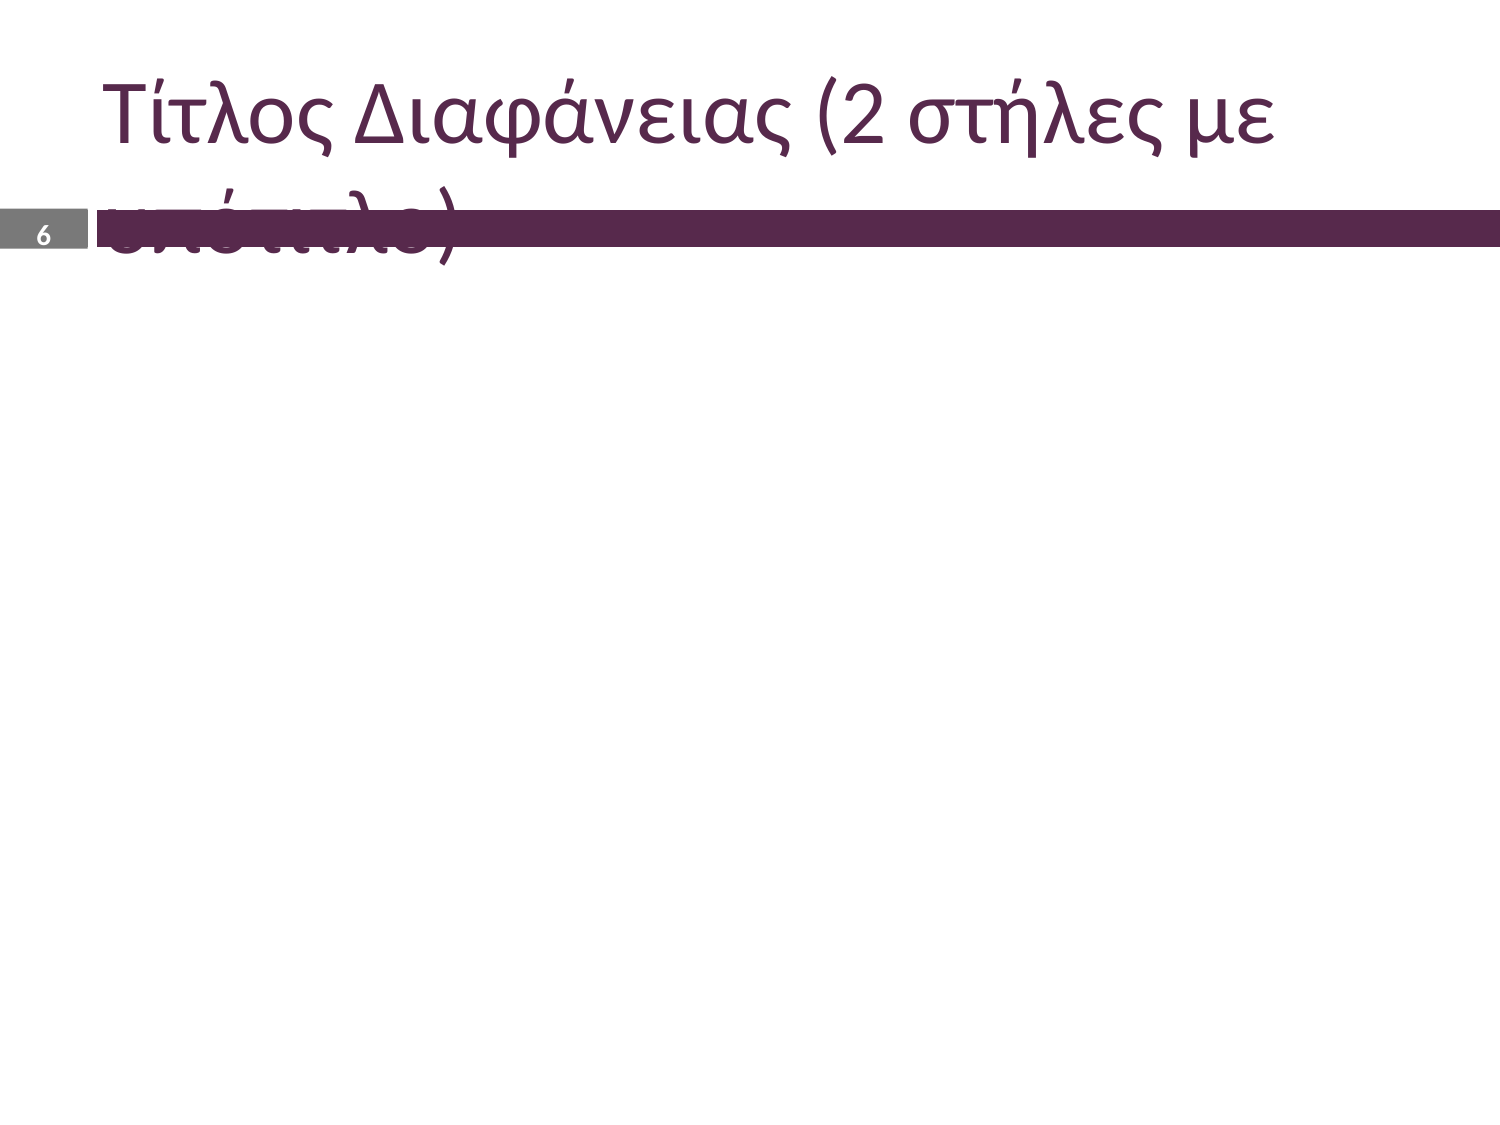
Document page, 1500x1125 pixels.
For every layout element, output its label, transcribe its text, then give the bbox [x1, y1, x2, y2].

title Τίτλος Διαφάνειας (2 στήλες με υπότιτλο) [87, 44, 1426, 188]
text_box [0, 208, 88, 249]
